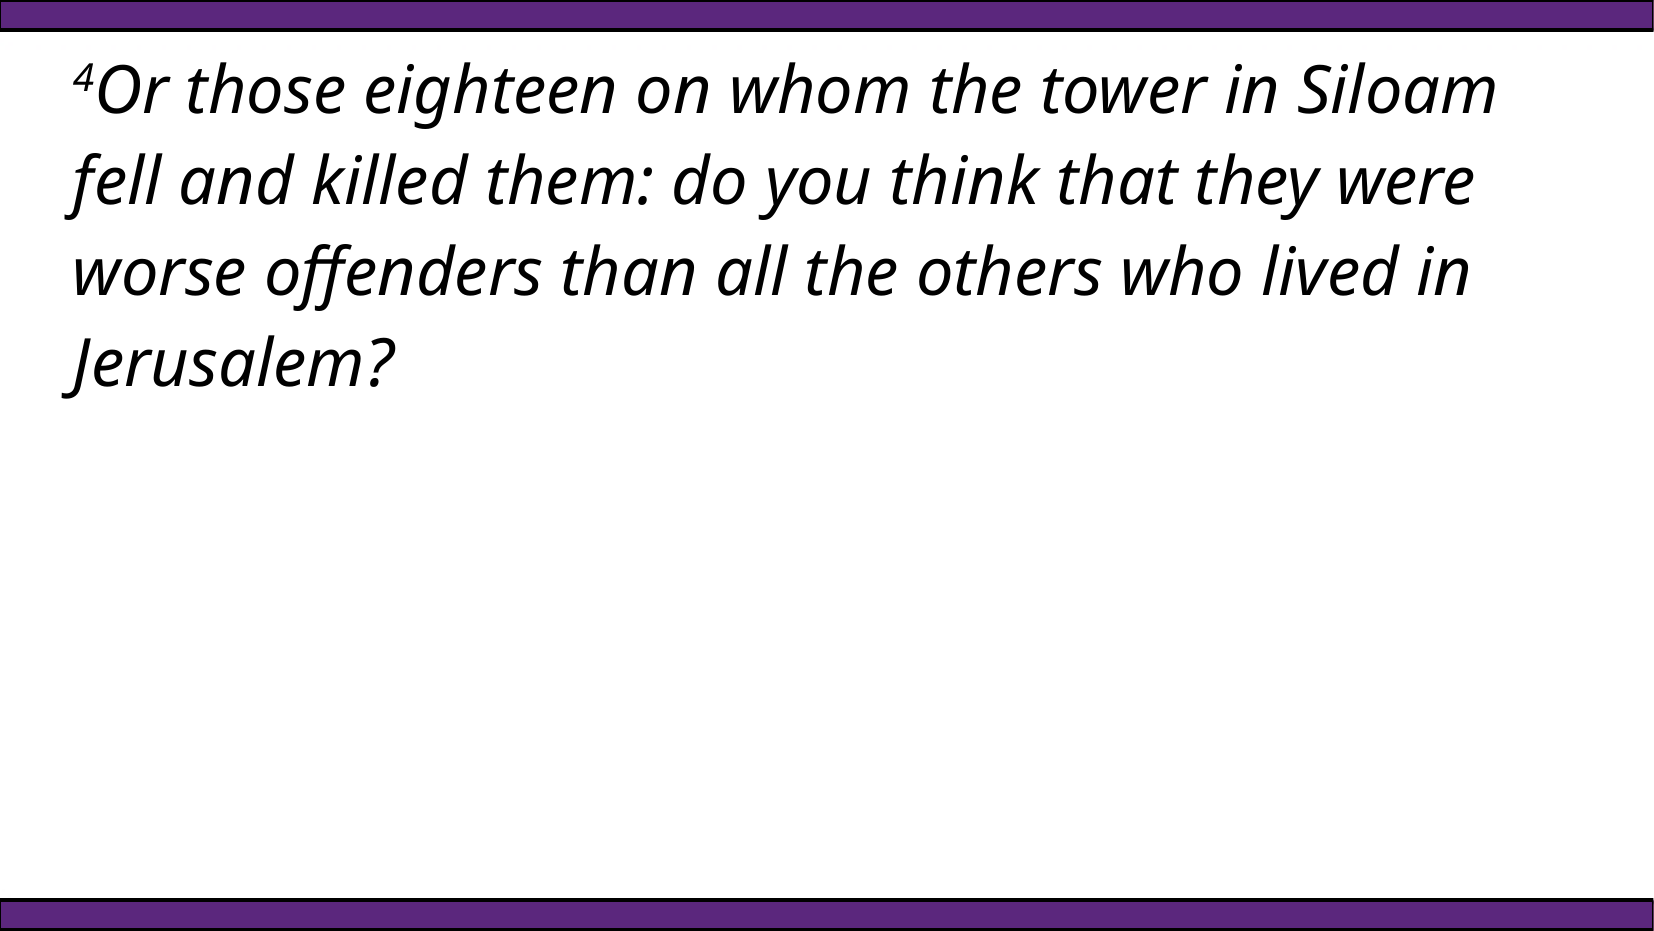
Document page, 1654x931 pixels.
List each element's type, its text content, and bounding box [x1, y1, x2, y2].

picture [0, 31, 1654, 900]
text_box [0, 0, 1654, 31]
text_box 4Or those eighteen on whom the tower in Siloam fell and killed them: do you think that they were worse offenders than all the others who lived in Jerusalem? [58, 35, 1619, 406]
text_box [0, 900, 1654, 931]
